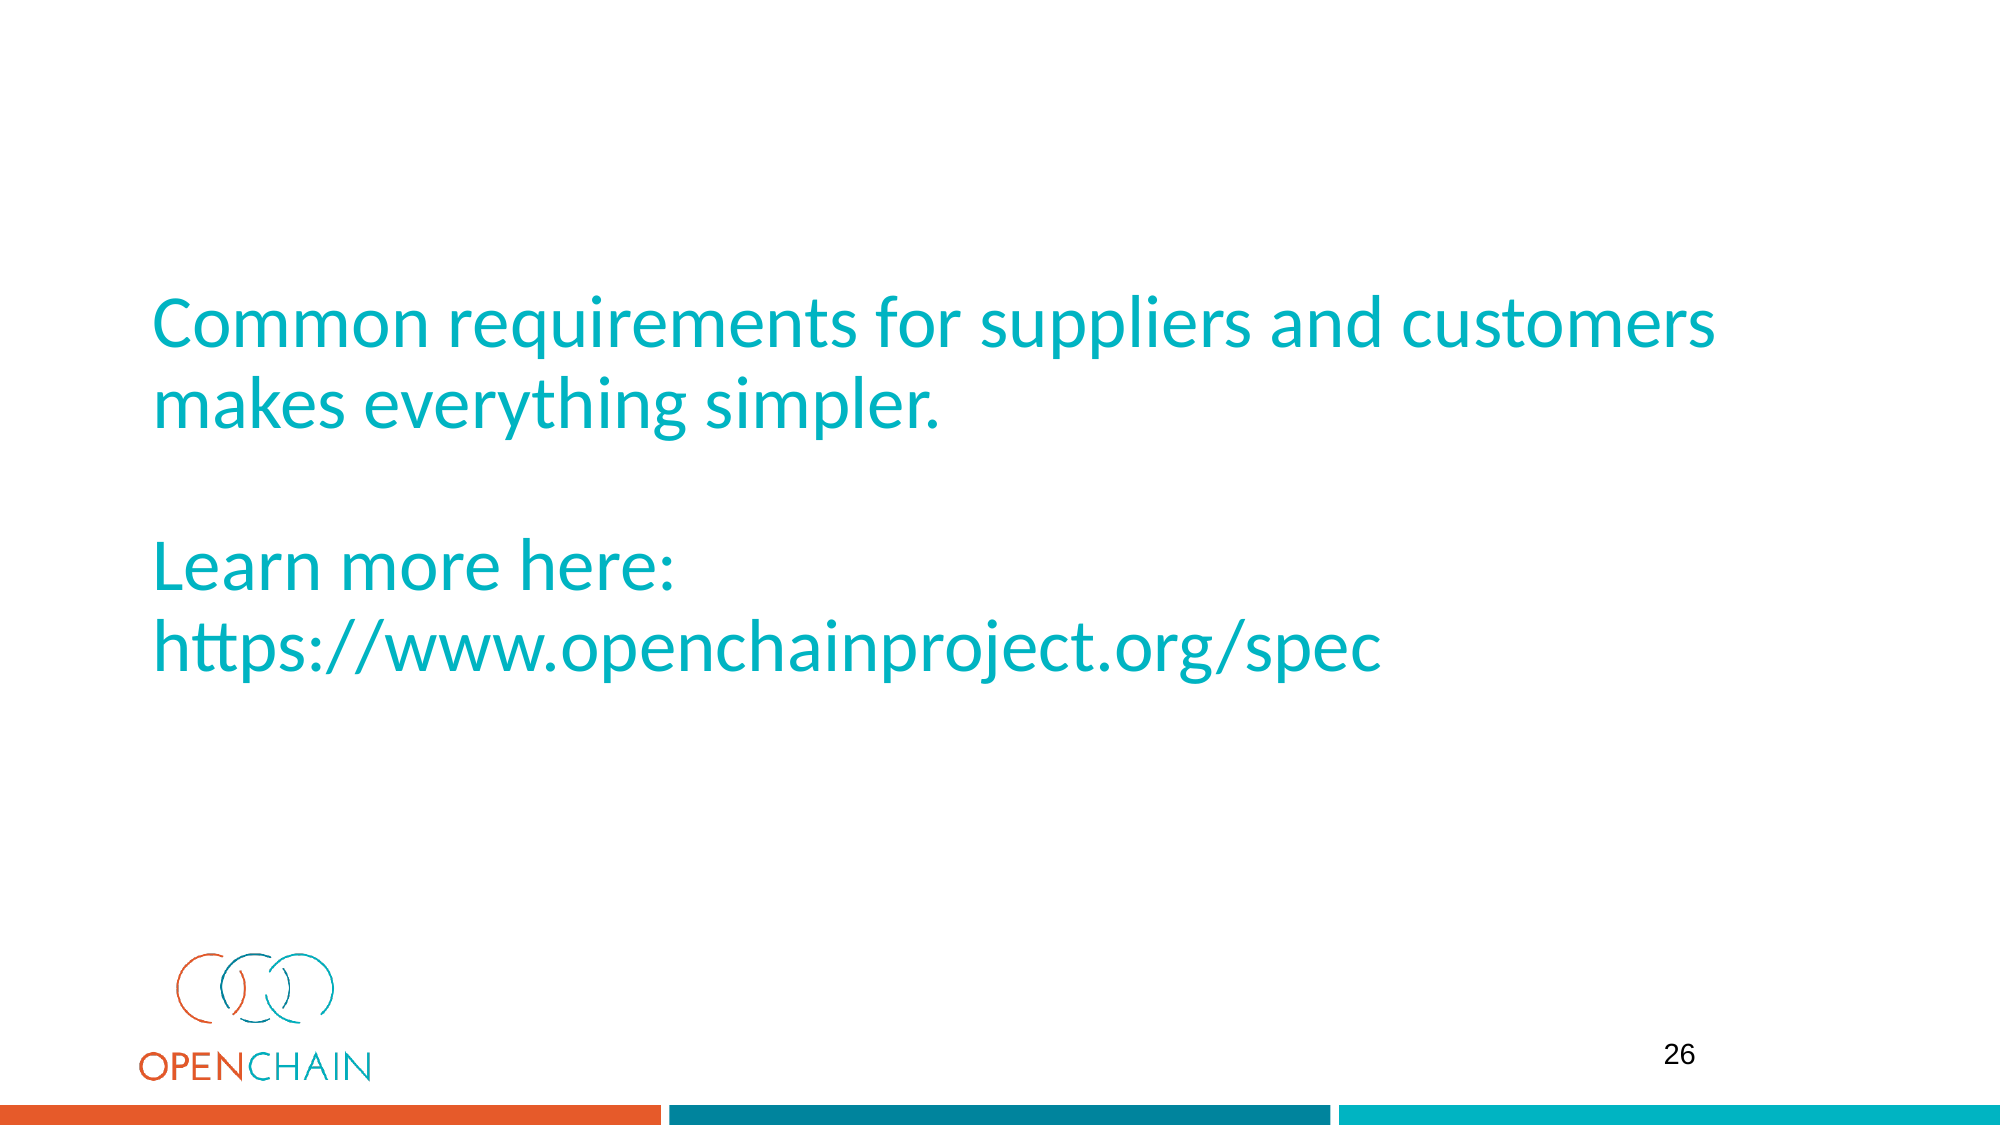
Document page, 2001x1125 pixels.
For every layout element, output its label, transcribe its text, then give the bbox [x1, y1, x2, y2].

title Common requirements for suppliers and customers makes everything simpler. Learn more here: https://www.openchainproject.org/spec [137, 376, 1863, 594]
picture [137, 951, 372, 1082]
slide_number <number> [1648, 1022, 1863, 1083]
